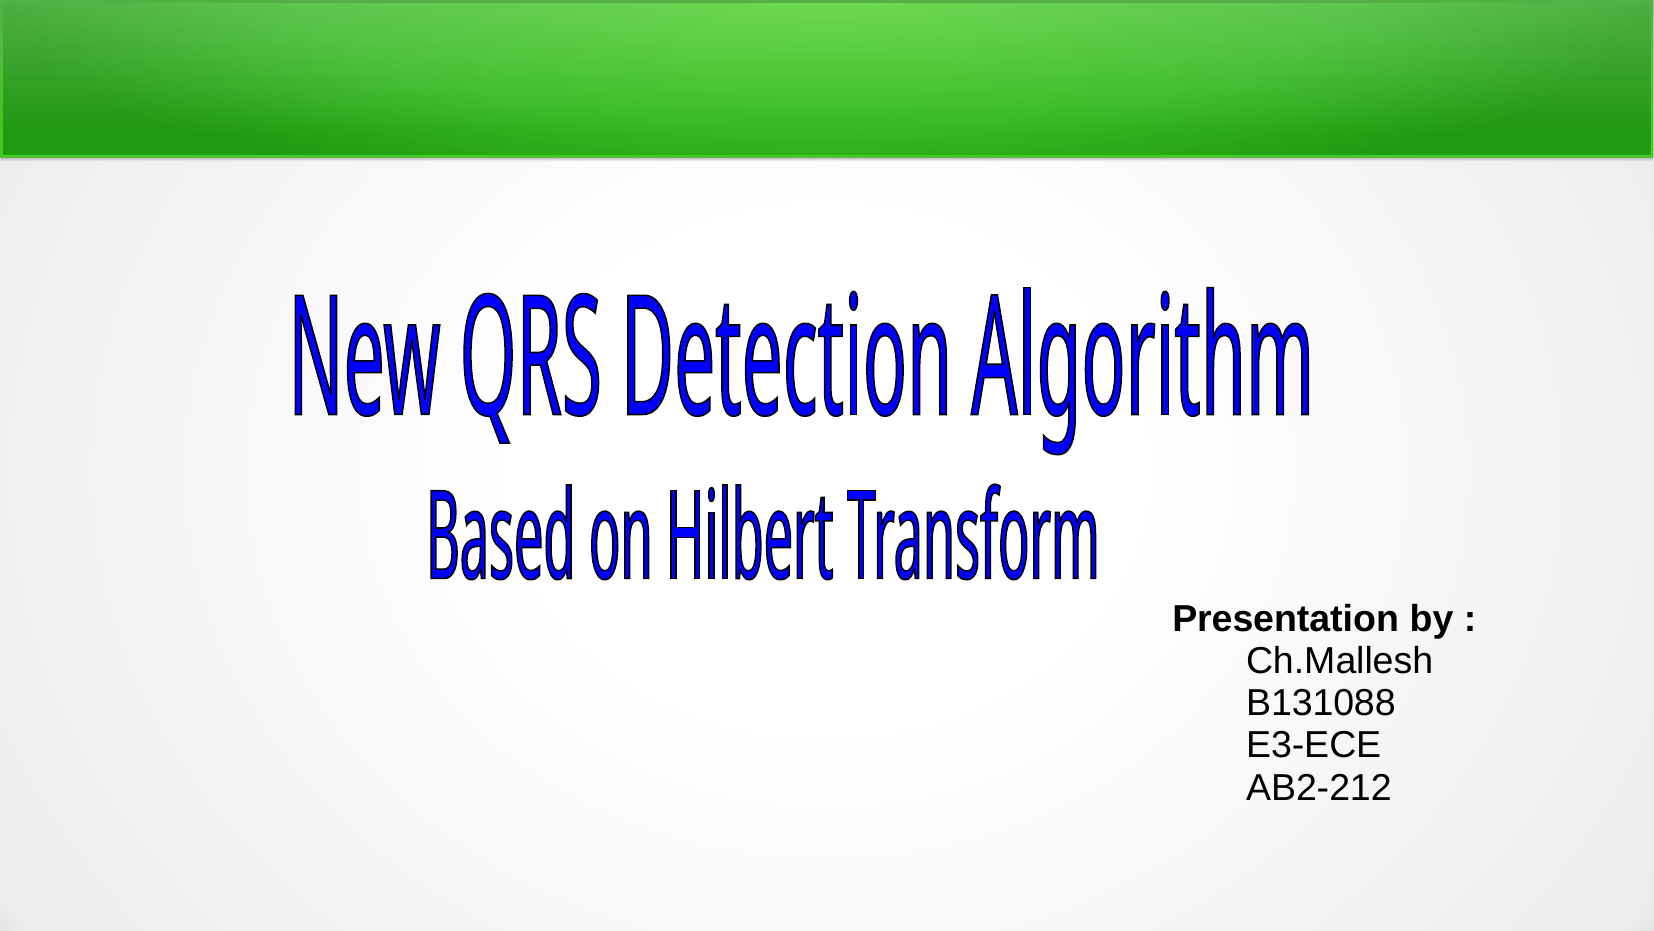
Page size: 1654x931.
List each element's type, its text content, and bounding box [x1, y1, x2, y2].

text_box Based on Hilbert Transform [815, 497, 833, 580]
text_box New QRS Detection Algorithm [1175, 304, 1200, 417]
subtitle [82, 224, 1571, 764]
text_box Based on Hilbert Transform [491, 511, 512, 580]
text_box New QRS Detection Algorithm [1024, 287, 1031, 415]
text_box New QRS Detection Algorithm [678, 323, 712, 417]
text_box Based on Hilbert Transform [980, 484, 1001, 579]
text_box New QRS Detection Algorithm [384, 324, 440, 415]
text_box Based on Hilbert Transform [957, 511, 978, 580]
text_box New QRS Detection Algorithm [818, 304, 843, 417]
text_box Based on Hilbert Transform [546, 484, 572, 580]
text_box New QRS Detection Algorithm [1085, 323, 1122, 417]
text_box New QRS Detection Algorithm [523, 295, 561, 415]
text_box Based on Hilbert Transform [1055, 511, 1096, 579]
text_box New QRS Detection Algorithm [866, 323, 904, 417]
text_box New QRS Detection Algorithm [1131, 323, 1155, 415]
text_box New QRS Detection Algorithm [295, 295, 337, 415]
text_box Based on Hilbert Transform [877, 511, 895, 579]
text_box New QRS Detection Algorithm [1161, 324, 1169, 415]
text_box New QRS Detection Algorithm [627, 295, 670, 415]
text_box New QRS Detection Algorithm [1252, 323, 1309, 415]
text_box Based on Hilbert Transform [1000, 511, 1027, 580]
text_box Based on Hilbert Transform [671, 490, 700, 579]
text_box New QRS Detection Algorithm [464, 293, 513, 444]
text_box Based on Hilbert Transform [847, 490, 876, 579]
text_box New QRS Detection Algorithm [971, 294, 1018, 415]
text_box New QRS Detection Algorithm [1207, 287, 1241, 415]
text_box Based on Hilbert Transform [516, 511, 541, 580]
text_box Based on Hilbert Transform [624, 511, 649, 579]
title [82, 35, 1571, 142]
text_box New QRS Detection Algorithm [565, 293, 599, 417]
text_box New QRS Detection Algorithm [786, 323, 816, 417]
text_box New QRS Detection Algorithm [347, 323, 382, 417]
text_box Based on Hilbert Transform [736, 484, 761, 580]
text_box New QRS Detection Algorithm [745, 323, 779, 417]
text_box New QRS Detection Algorithm [850, 324, 857, 415]
text_box Based on Hilbert Transform [462, 511, 485, 580]
text_box Based on Hilbert Transform [431, 490, 458, 579]
text_box Based on Hilbert Transform [927, 511, 951, 579]
text_box Presentation by : Ch.Mallesh B131088 E3-ECE AB2-212 [1157, 590, 1583, 816]
text_box Based on Hilbert Transform [722, 484, 728, 579]
text_box Based on Hilbert Transform [896, 511, 919, 580]
text_box Based on Hilbert Transform [797, 511, 814, 579]
text_box Based on Hilbert Transform [591, 511, 618, 580]
text_box Based on Hilbert Transform [766, 511, 791, 580]
text_box New QRS Detection Algorithm [913, 323, 947, 415]
text_box New QRS Detection Algorithm [716, 304, 741, 417]
text_box Based on Hilbert Transform [1033, 511, 1051, 579]
text_box New QRS Detection Algorithm [1040, 323, 1076, 455]
